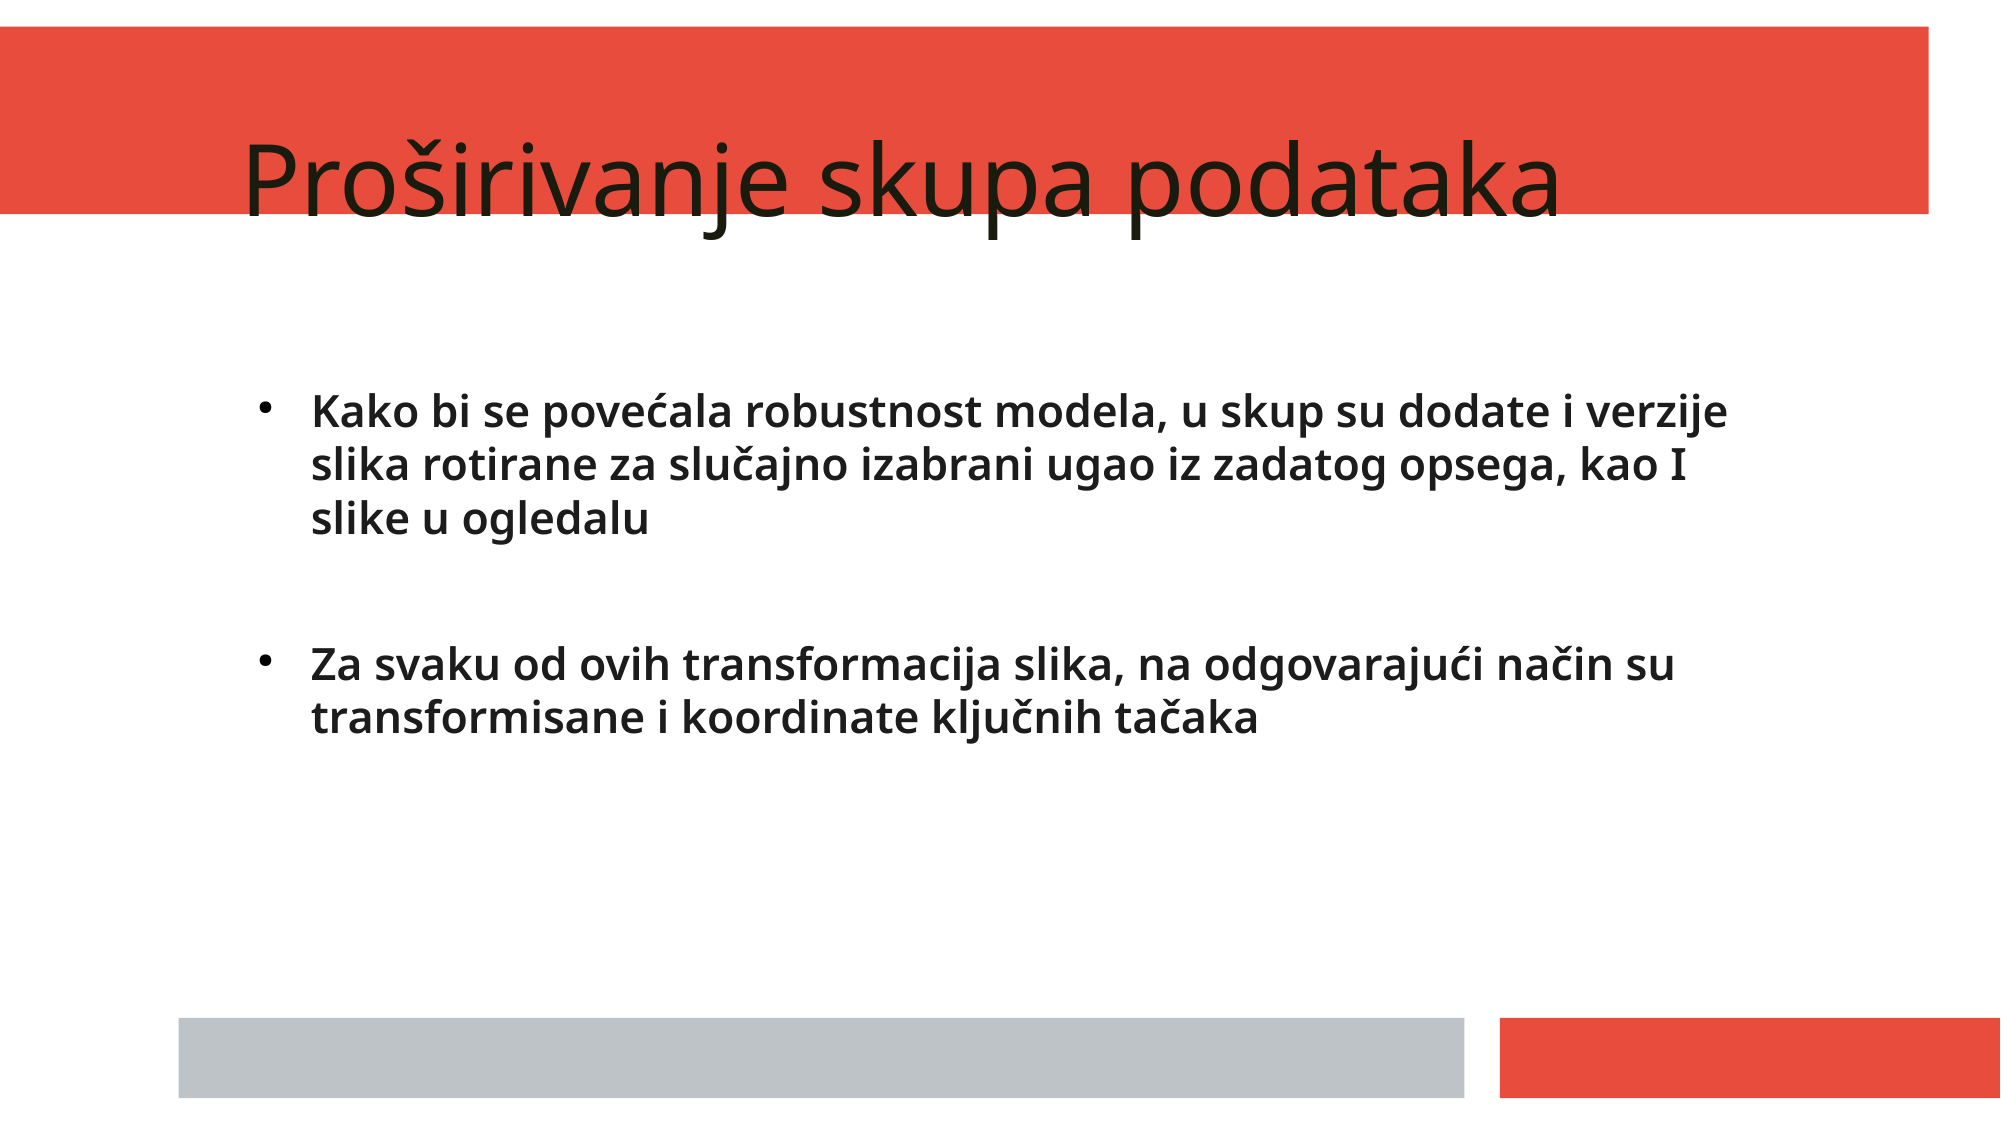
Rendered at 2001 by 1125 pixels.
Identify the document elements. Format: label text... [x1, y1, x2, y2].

title Proširivanje skupa podataka [225, 112, 1800, 357]
list Kako bi se povećala robustnost modela, u skup su dodate i verzije slika rotirane za slučajno izabrani ugao iz zadatog opsega, kao I slike u ogledalu Za svaku od ovih transformacija slika, na odgovarajući način su transformisane i koordinate ključnih tačaka [225, 375, 1800, 963]
